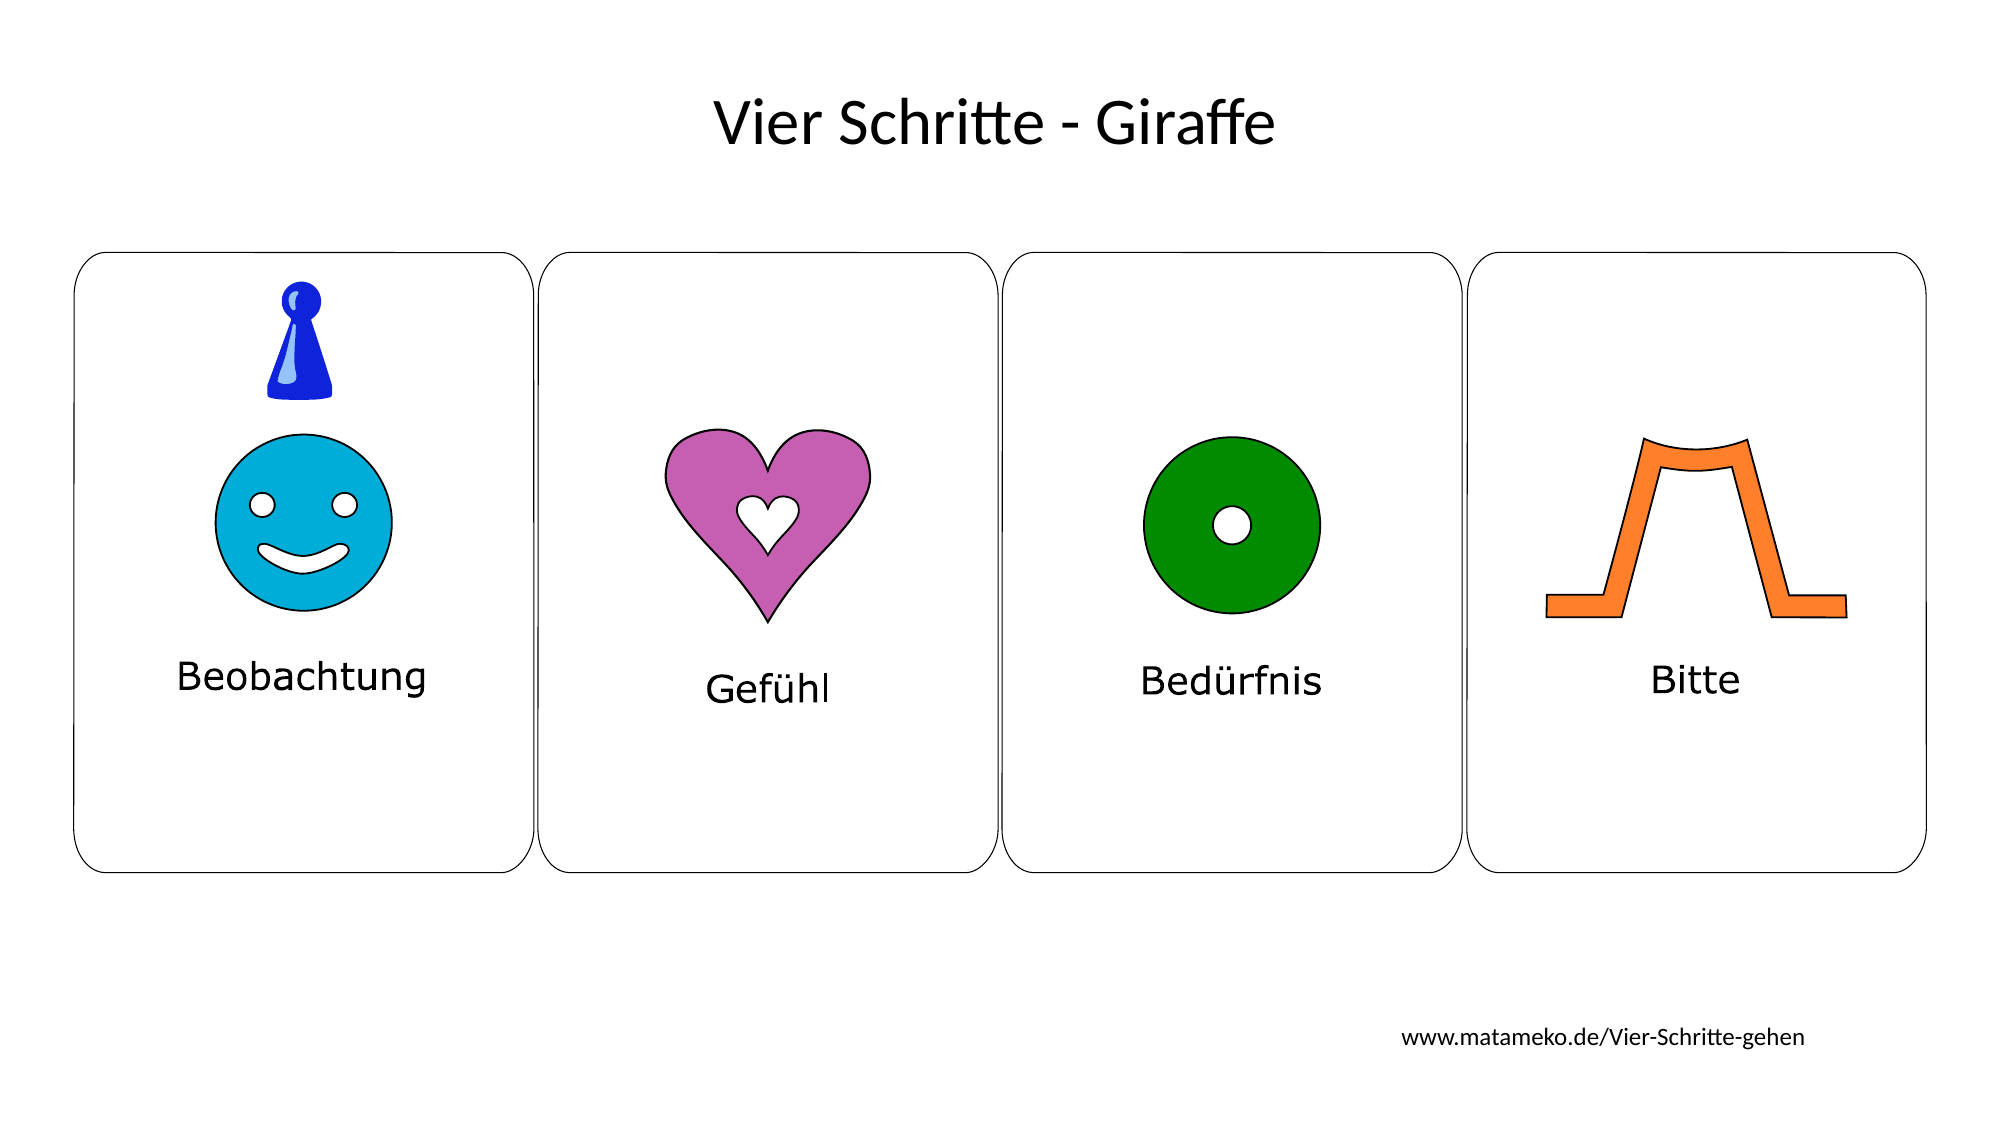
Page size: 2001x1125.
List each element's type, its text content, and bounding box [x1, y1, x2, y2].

text_box [1719, 671, 1739, 694]
text_box [1190, 665, 1210, 696]
text_box [340, 662, 355, 691]
text_box [774, 681, 793, 704]
text_box [382, 668, 401, 690]
text_box [1168, 672, 1187, 696]
text_box [1240, 673, 1254, 695]
text_box [297, 668, 315, 691]
text_box [1688, 666, 1702, 694]
text_box [273, 668, 293, 691]
text_box [179, 661, 201, 690]
text_box [1294, 673, 1299, 695]
text_box [1680, 672, 1684, 694]
text_box [358, 668, 376, 691]
text_box [227, 668, 247, 691]
text_box [1216, 673, 1234, 696]
text_box [405, 668, 425, 698]
text_box [707, 674, 733, 704]
text_box Vier Schritte - Giraffe [699, 70, 1301, 167]
text_box [267, 281, 333, 400]
text_box [215, 434, 392, 611]
text_box [1703, 666, 1717, 694]
text_box [665, 429, 871, 623]
text_box [1653, 665, 1676, 694]
text_box [1304, 672, 1321, 696]
text_box [736, 681, 757, 704]
text_box [1143, 666, 1165, 695]
text_box [318, 660, 337, 690]
text_box [204, 668, 224, 691]
text_box [1546, 438, 1847, 618]
text_box www.matameko.de/Vier-Schritte-gehen [1386, 1013, 1821, 1058]
text_box [1270, 672, 1288, 695]
text_box [251, 660, 271, 691]
text_box [1255, 664, 1269, 695]
text_box [759, 672, 773, 703]
text_box [799, 672, 818, 703]
text_box [1143, 437, 1321, 614]
